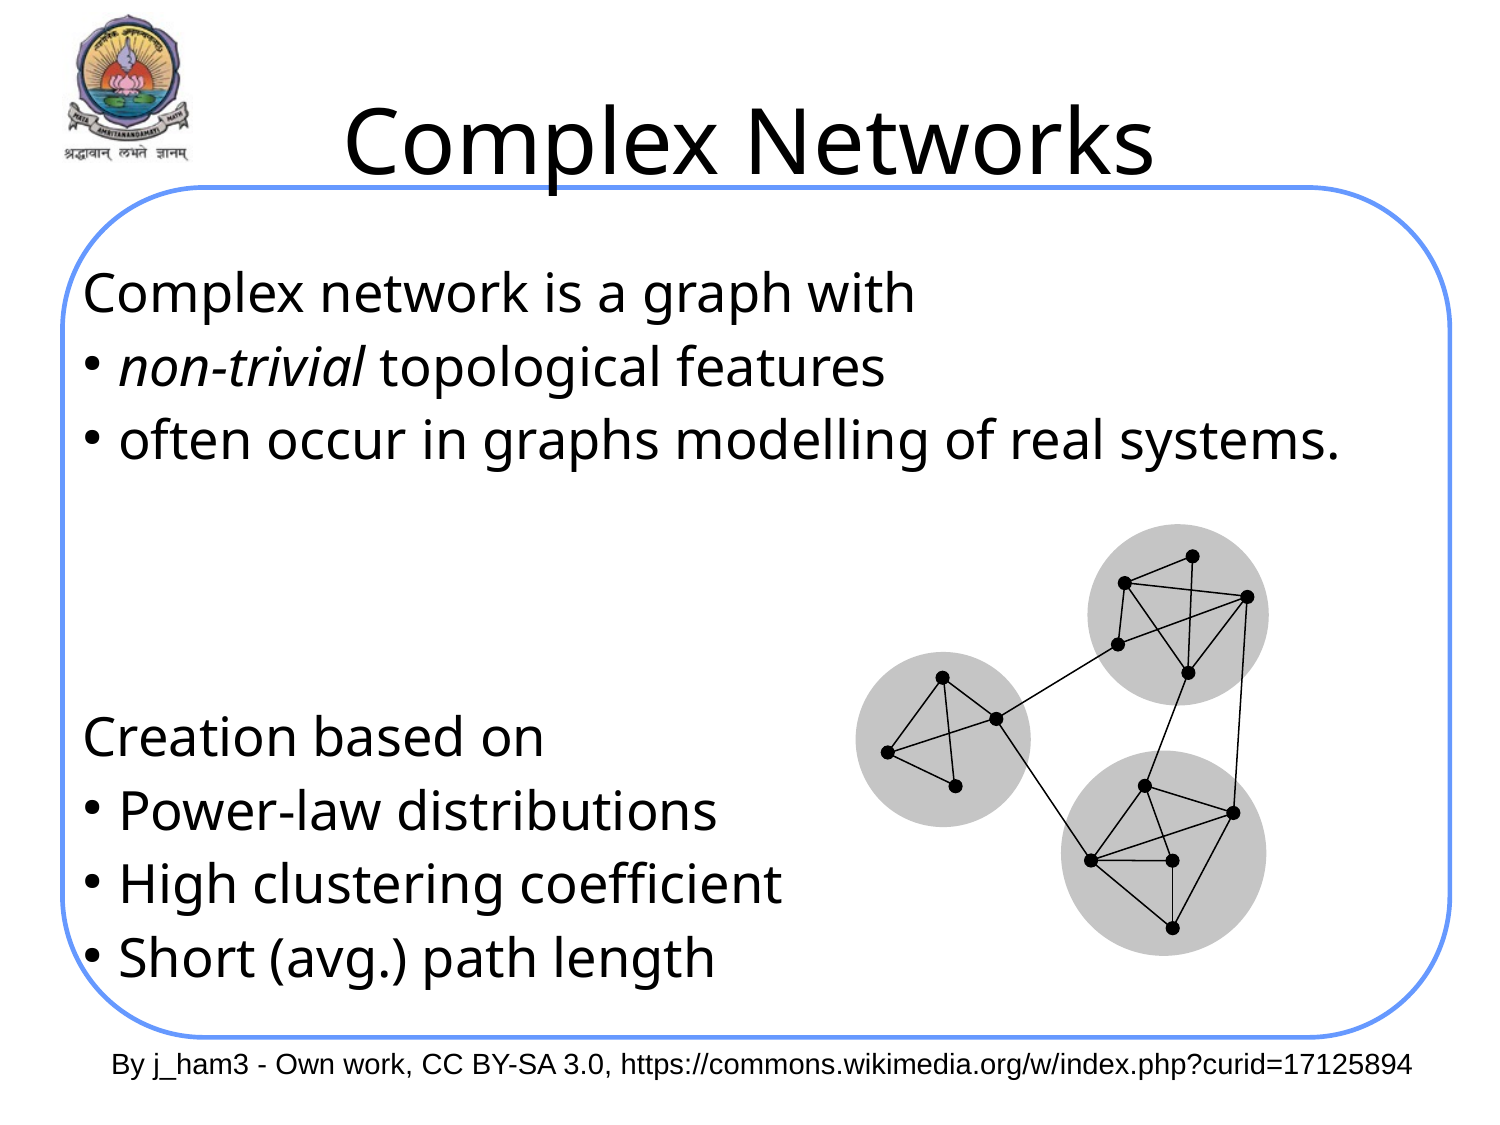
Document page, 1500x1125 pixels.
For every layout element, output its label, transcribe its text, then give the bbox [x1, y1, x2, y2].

title Complex Networks [75, 44, 1425, 233]
picture [62, 12, 193, 163]
text_box By j_ham3 - Own work, CC BY-SA 3.0, https://commons.wikimedia.org/w/index.php?curid=17125894 [71, 1040, 1454, 1089]
subtitle Complex network is a graph with non-trivial topological features often occur in graphs modelling of real systems. Creation based on Power-law distributions High clustering coefficient Short (avg.) path length [82, 253, 1433, 994]
picture [850, 519, 1273, 963]
